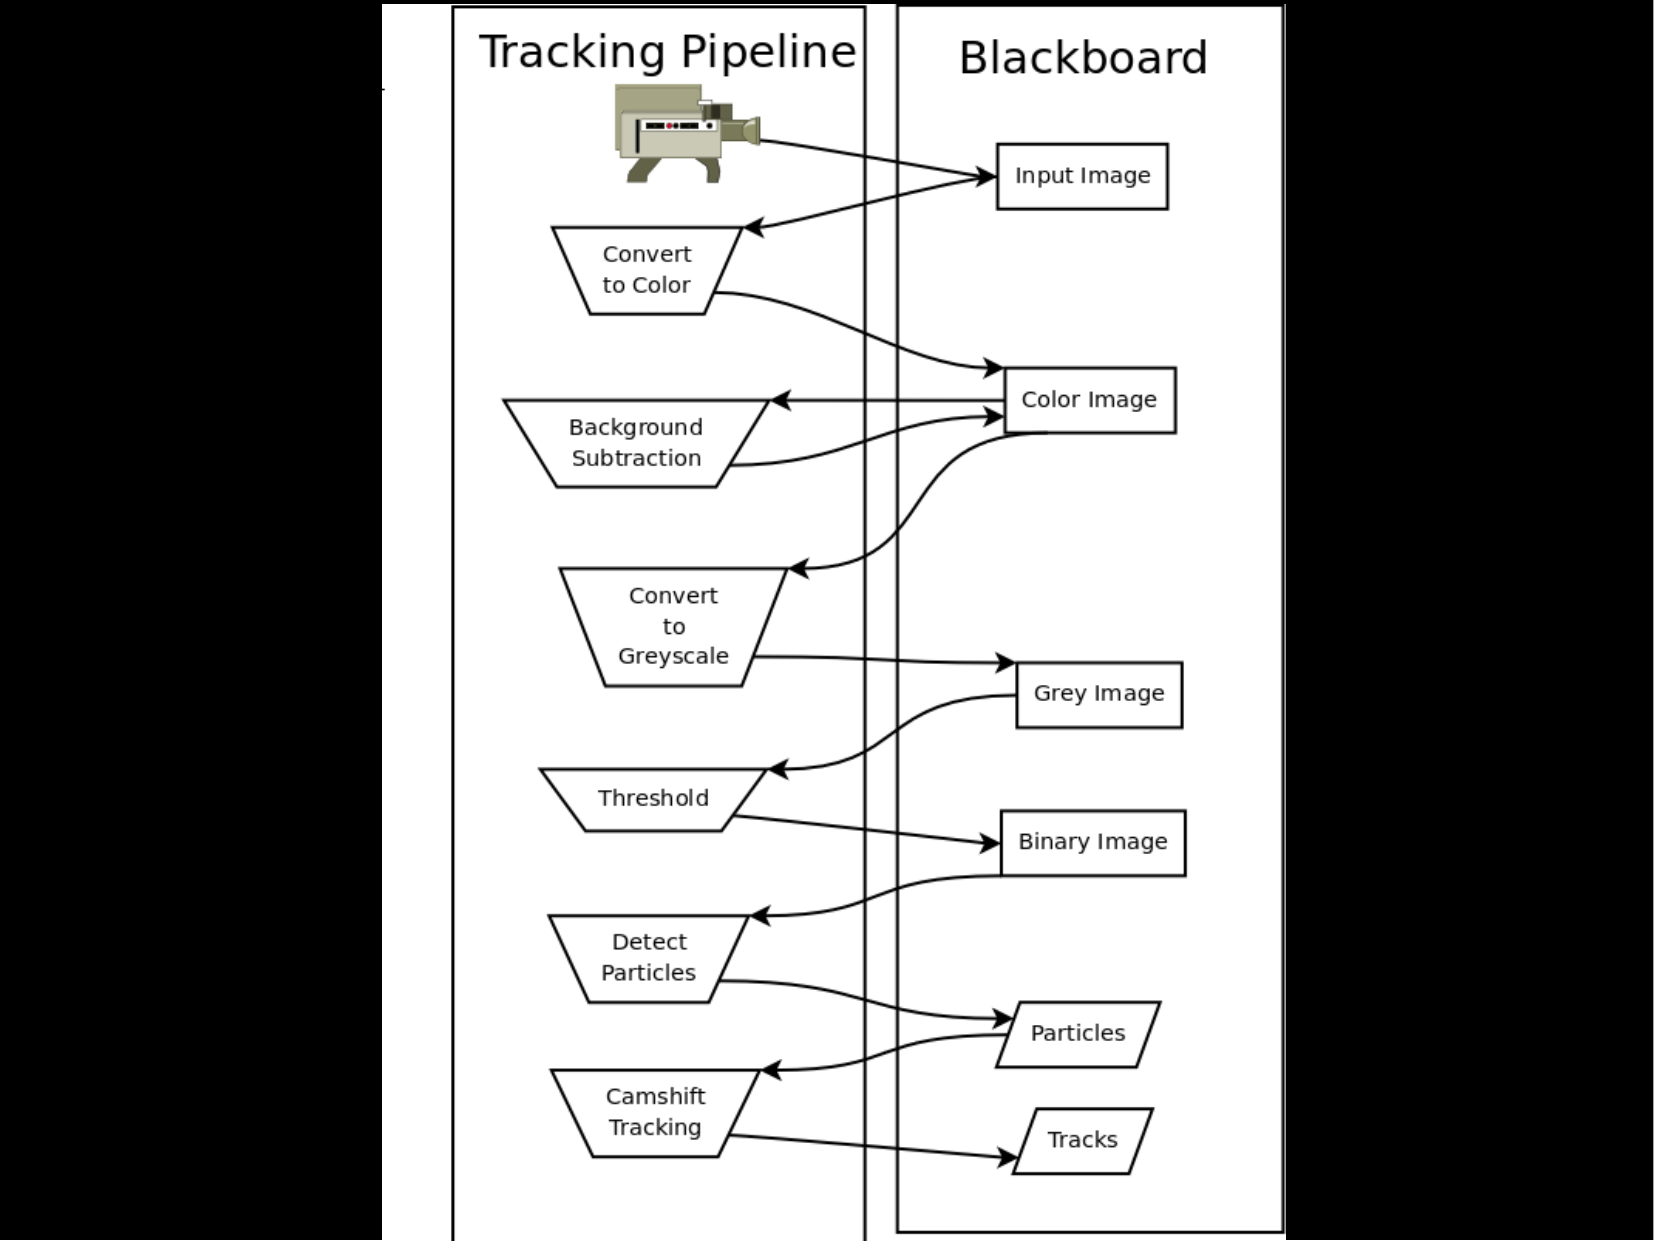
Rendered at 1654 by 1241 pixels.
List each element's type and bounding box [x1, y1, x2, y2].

picture [382, 4, 1286, 1241]
